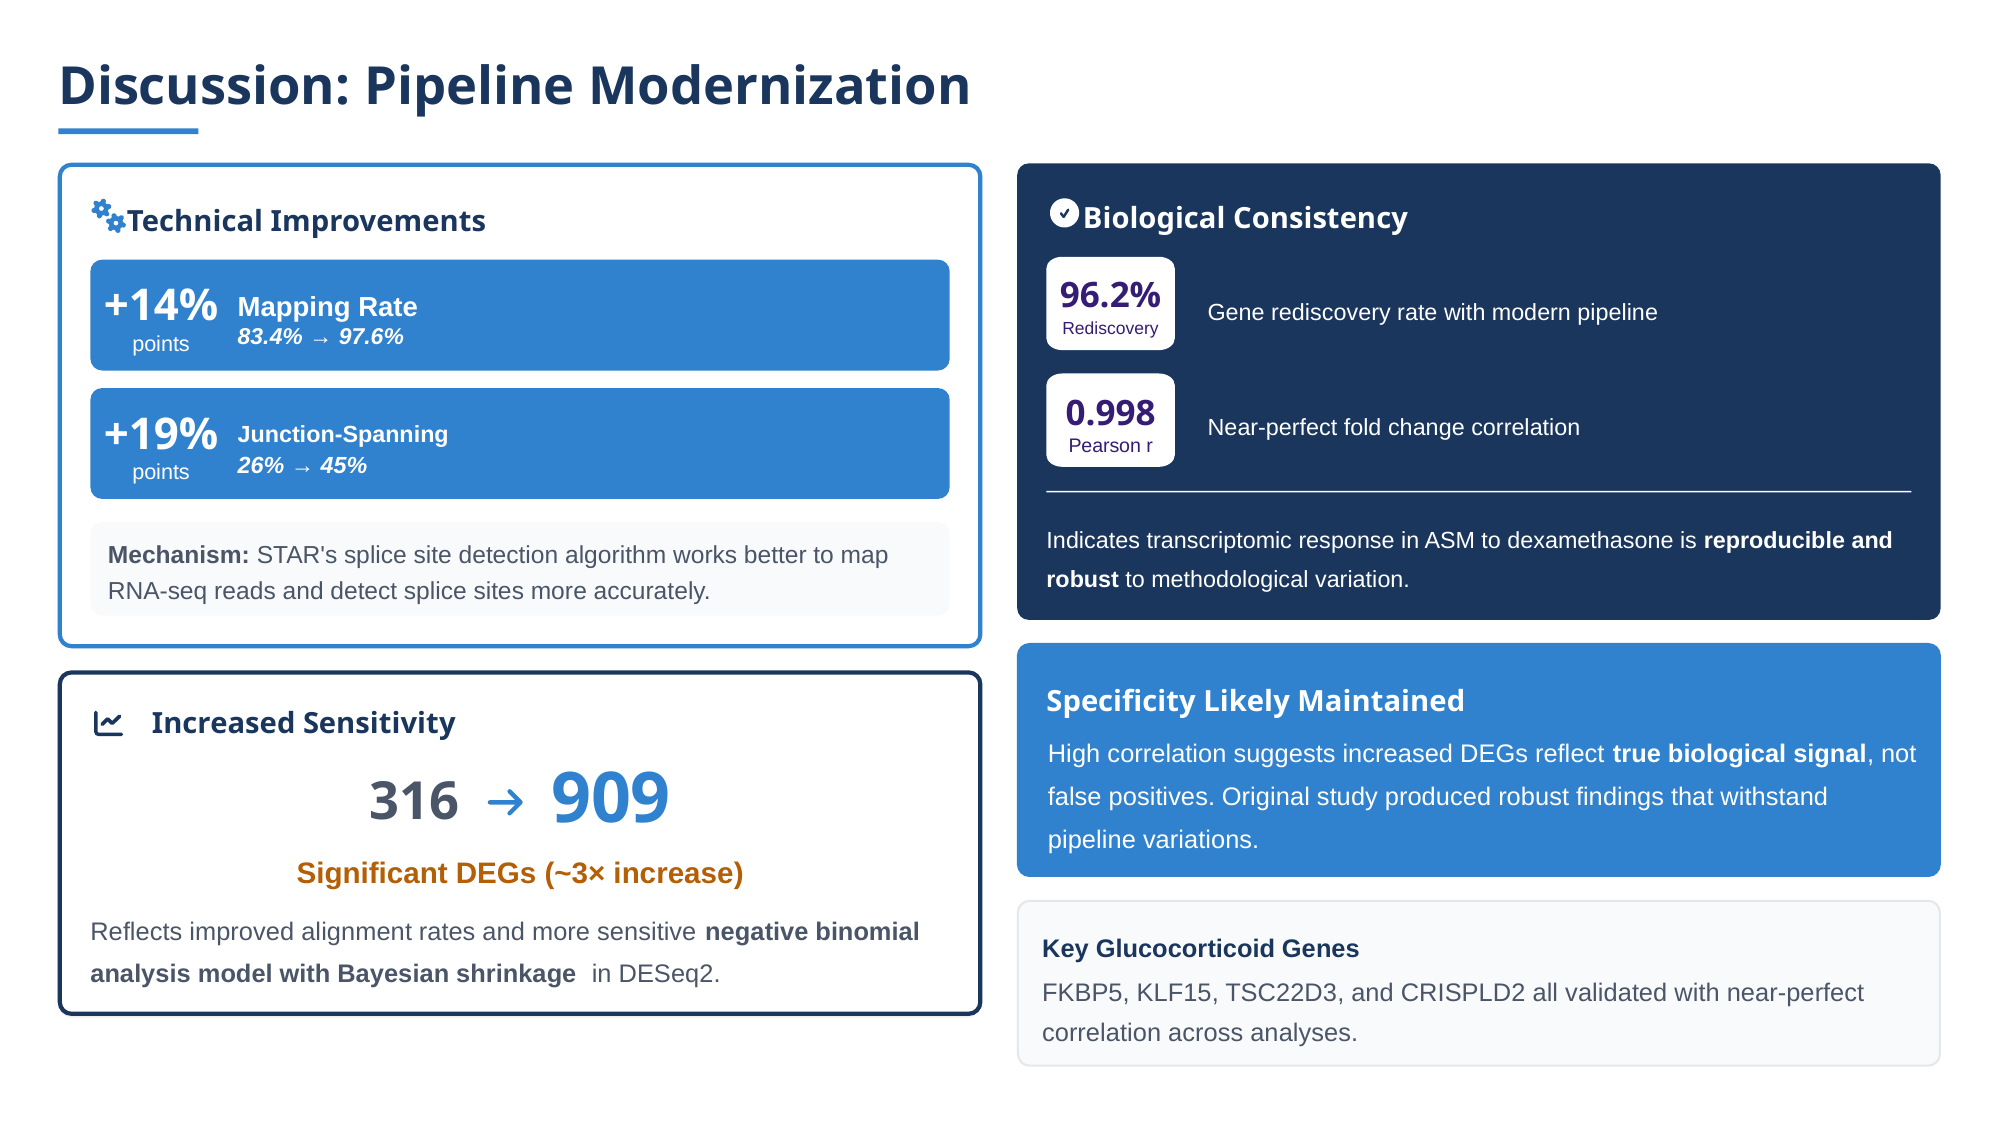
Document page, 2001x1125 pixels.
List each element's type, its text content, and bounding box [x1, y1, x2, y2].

text_box +19% [96, 405, 226, 458]
text_box FKBP5, KLF15, TSC22D3, and CRISPLD2 all validated with near-perfect correlation across analyses. [1042, 971, 1928, 1042]
text_box [59, 164, 981, 647]
text_box Near-perfect fold change correlation [1207, 401, 1968, 440]
text_box Rediscovery [1058, 315, 1163, 339]
text_box Reflects improved alignment rates and more sensitive negative binomial analysis model with Bayesian shrinkage in DESeq2. [90, 907, 962, 984]
text_box +14% [96, 277, 226, 330]
text_box Junction-Spanning [237, 411, 944, 447]
text_box Technical Improvements [126, 195, 965, 237]
text_box [59, 672, 981, 1014]
text_box Biological Consistency [1082, 192, 1926, 234]
text_box High correlation suggests increased DEGs reflect true biological signal, not false positives. Original study produced robust findings that withstand pipeline variations. [1047, 732, 1922, 847]
text_box [1017, 900, 1940, 1066]
text_box Significant DEGs (~3× increase) [84, 849, 956, 884]
text_box 0.998 [1056, 385, 1165, 433]
text_box 96.2% [1053, 268, 1168, 316]
text_box Key Glucocorticoid Genes [1042, 924, 1928, 960]
text_box Specificity Likely Maintained [1046, 676, 1887, 717]
text_box points [103, 329, 219, 353]
text_box [1017, 643, 1940, 876]
text_box 83.4% → 97.6% [237, 317, 943, 348]
text_box Mapping Rate [237, 282, 944, 318]
text_box Gene rediscovery rate with modern pipeline [1207, 284, 1834, 326]
text_box Discussion: Pipeline Modernization [58, 58, 1968, 117]
text_box Pearson r [1060, 432, 1161, 456]
text_box 909 [532, 767, 689, 838]
text_box 26% → 45% [237, 446, 943, 476]
text_box Mechanism: STAR's splice site detection algorithm works better to map RNA-seq reads and detect splice sites more accurately. [107, 539, 943, 598]
text_box Indicates transcriptomic response in ASM to dexamethasone is reproducible and robust to methodological variation. [1046, 514, 1924, 591]
text_box [58, 128, 199, 135]
text_box points [103, 458, 219, 482]
text_box 316 [356, 773, 474, 832]
text_box Increased Sensitivity [151, 697, 990, 739]
text_box [1017, 163, 1941, 620]
